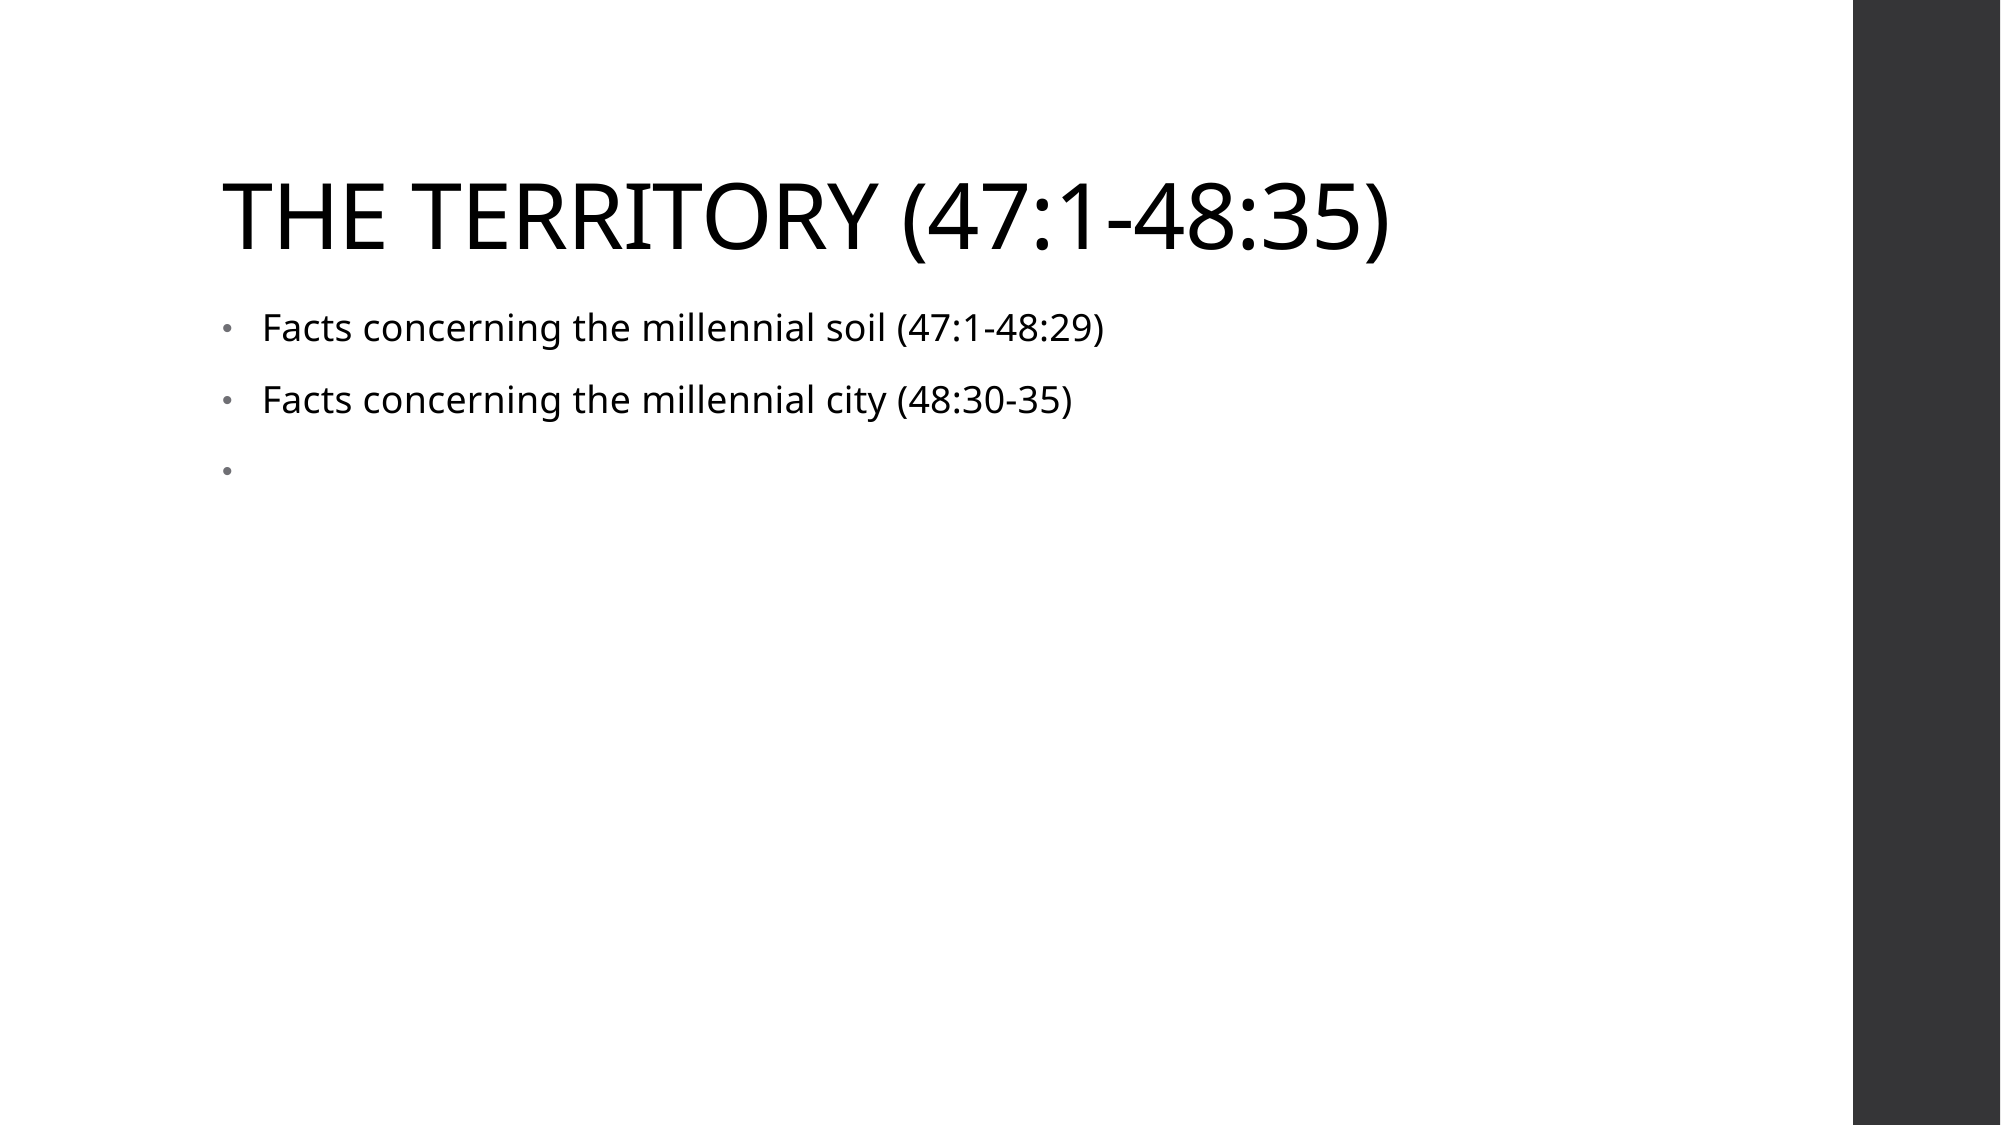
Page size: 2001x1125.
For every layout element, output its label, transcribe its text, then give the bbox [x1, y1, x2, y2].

list Facts concerning the millennial soil (47:1-48:29) Facts concerning the millennial city (48:30-35) [206, 299, 1617, 1014]
title THE TERRITORY (47:1-48:35) [206, 60, 1797, 278]
